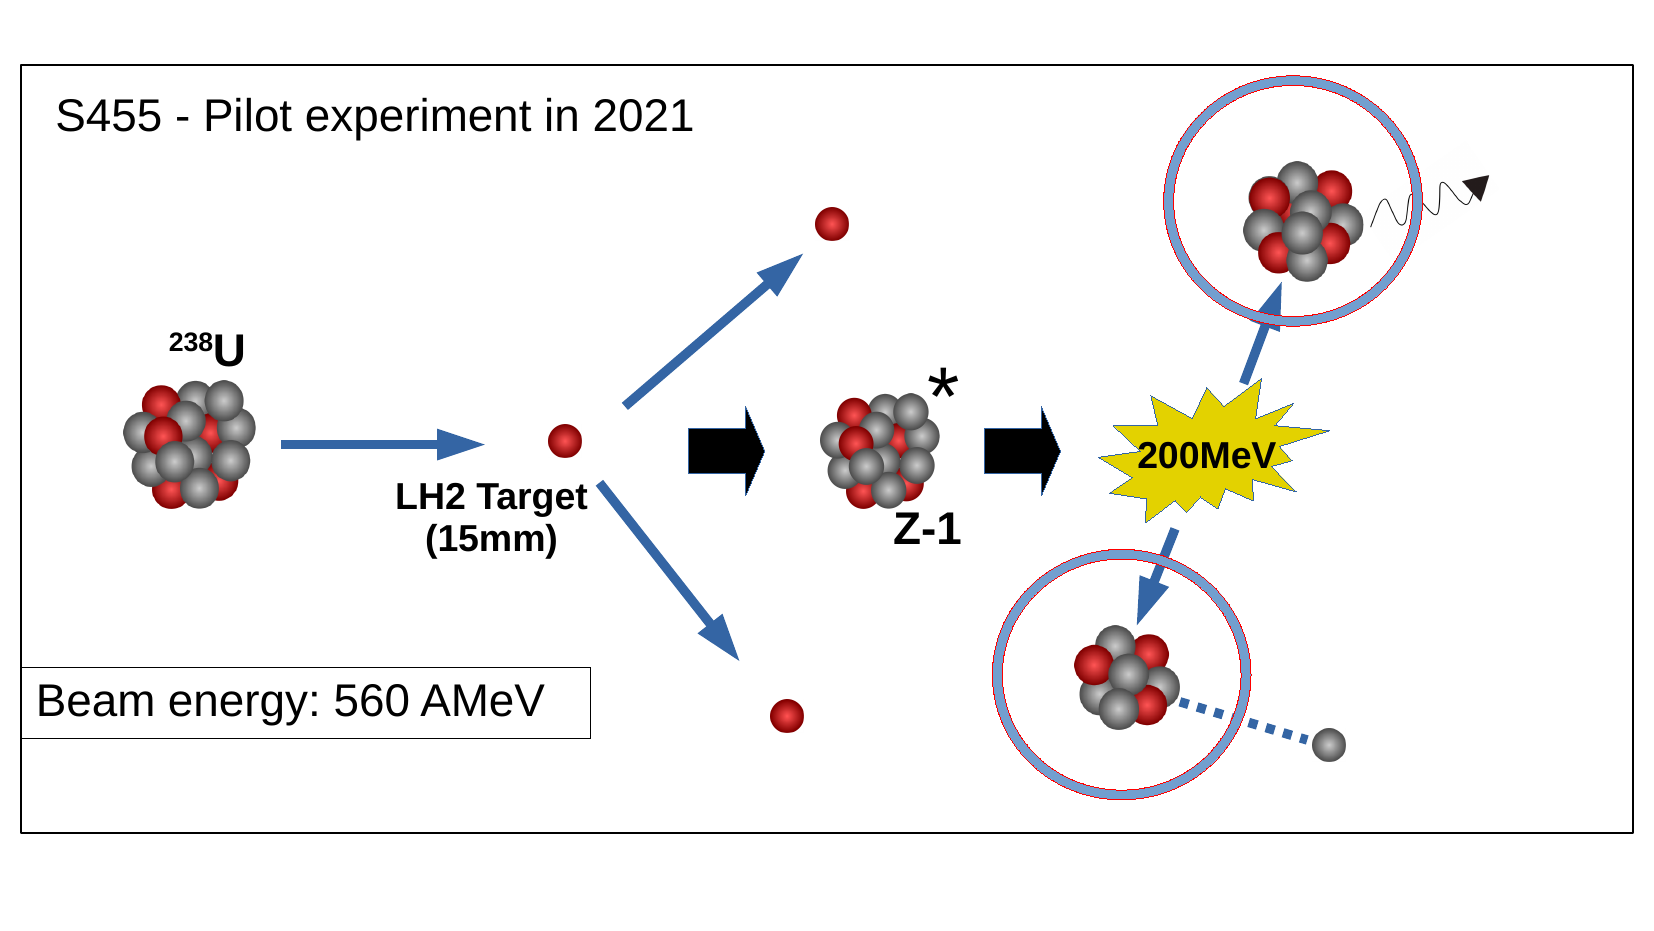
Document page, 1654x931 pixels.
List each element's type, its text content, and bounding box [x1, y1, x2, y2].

picture [1074, 625, 1180, 730]
text_box 238U [154, 317, 358, 415]
picture [548, 424, 582, 458]
picture [123, 380, 256, 509]
picture [1243, 161, 1412, 282]
text_box LH2 Target (15mm) [368, 468, 615, 663]
text_box [21, 64, 1634, 833]
text_box Z-1 [1049, 576, 1061, 584]
picture [815, 207, 849, 242]
text_box Z-1 [878, 495, 1061, 584]
picture [1312, 728, 1346, 762]
picture [770, 699, 804, 733]
text_box Beam energy: 560 AMeV [21, 667, 591, 739]
picture [1413, 141, 1499, 249]
text_box * [912, 342, 1015, 495]
picture [820, 393, 912, 509]
text_box 200MeV [1122, 427, 1328, 497]
text_box S455 - Pilot experiment in 2021 [40, 82, 809, 180]
